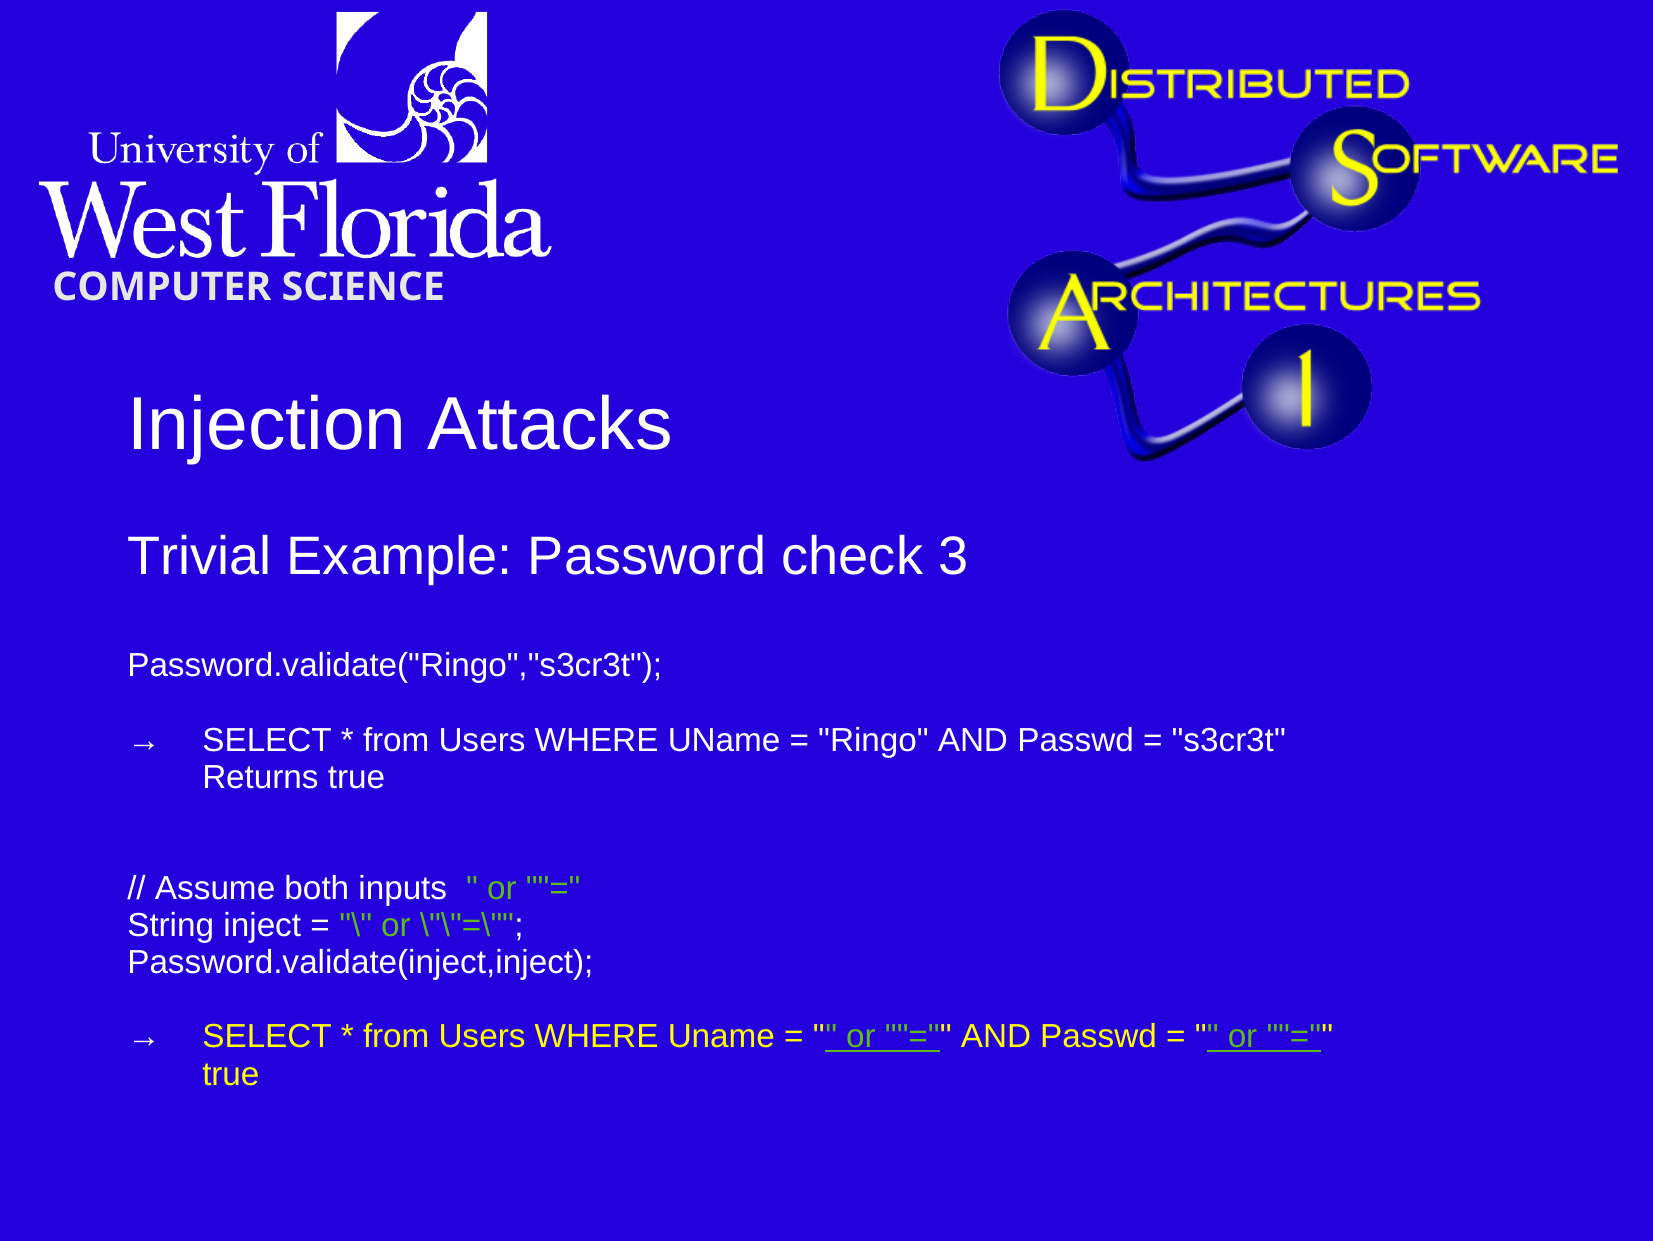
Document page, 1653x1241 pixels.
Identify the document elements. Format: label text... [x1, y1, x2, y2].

text_box Injection Attacks Trivial Example: Password check 3 Password.validate("Ringo","s3cr3t"); → SELECT * from Users WHERE UName = "Ringo" AND Passwd = "s3cr3t" Returns true // Assume both inputs " or ""=" String inject = "\" or \"\"=\""; Password.validate(inject,inject); → SELECT * from Users WHERE Uname = "" or ""="" AND Passwd = "" or ""="" true [112, 375, 1426, 726]
text_box COMPUTER SCIENCE [37, 262, 563, 316]
picture [910, 0, 1653, 506]
picture [37, 0, 559, 262]
